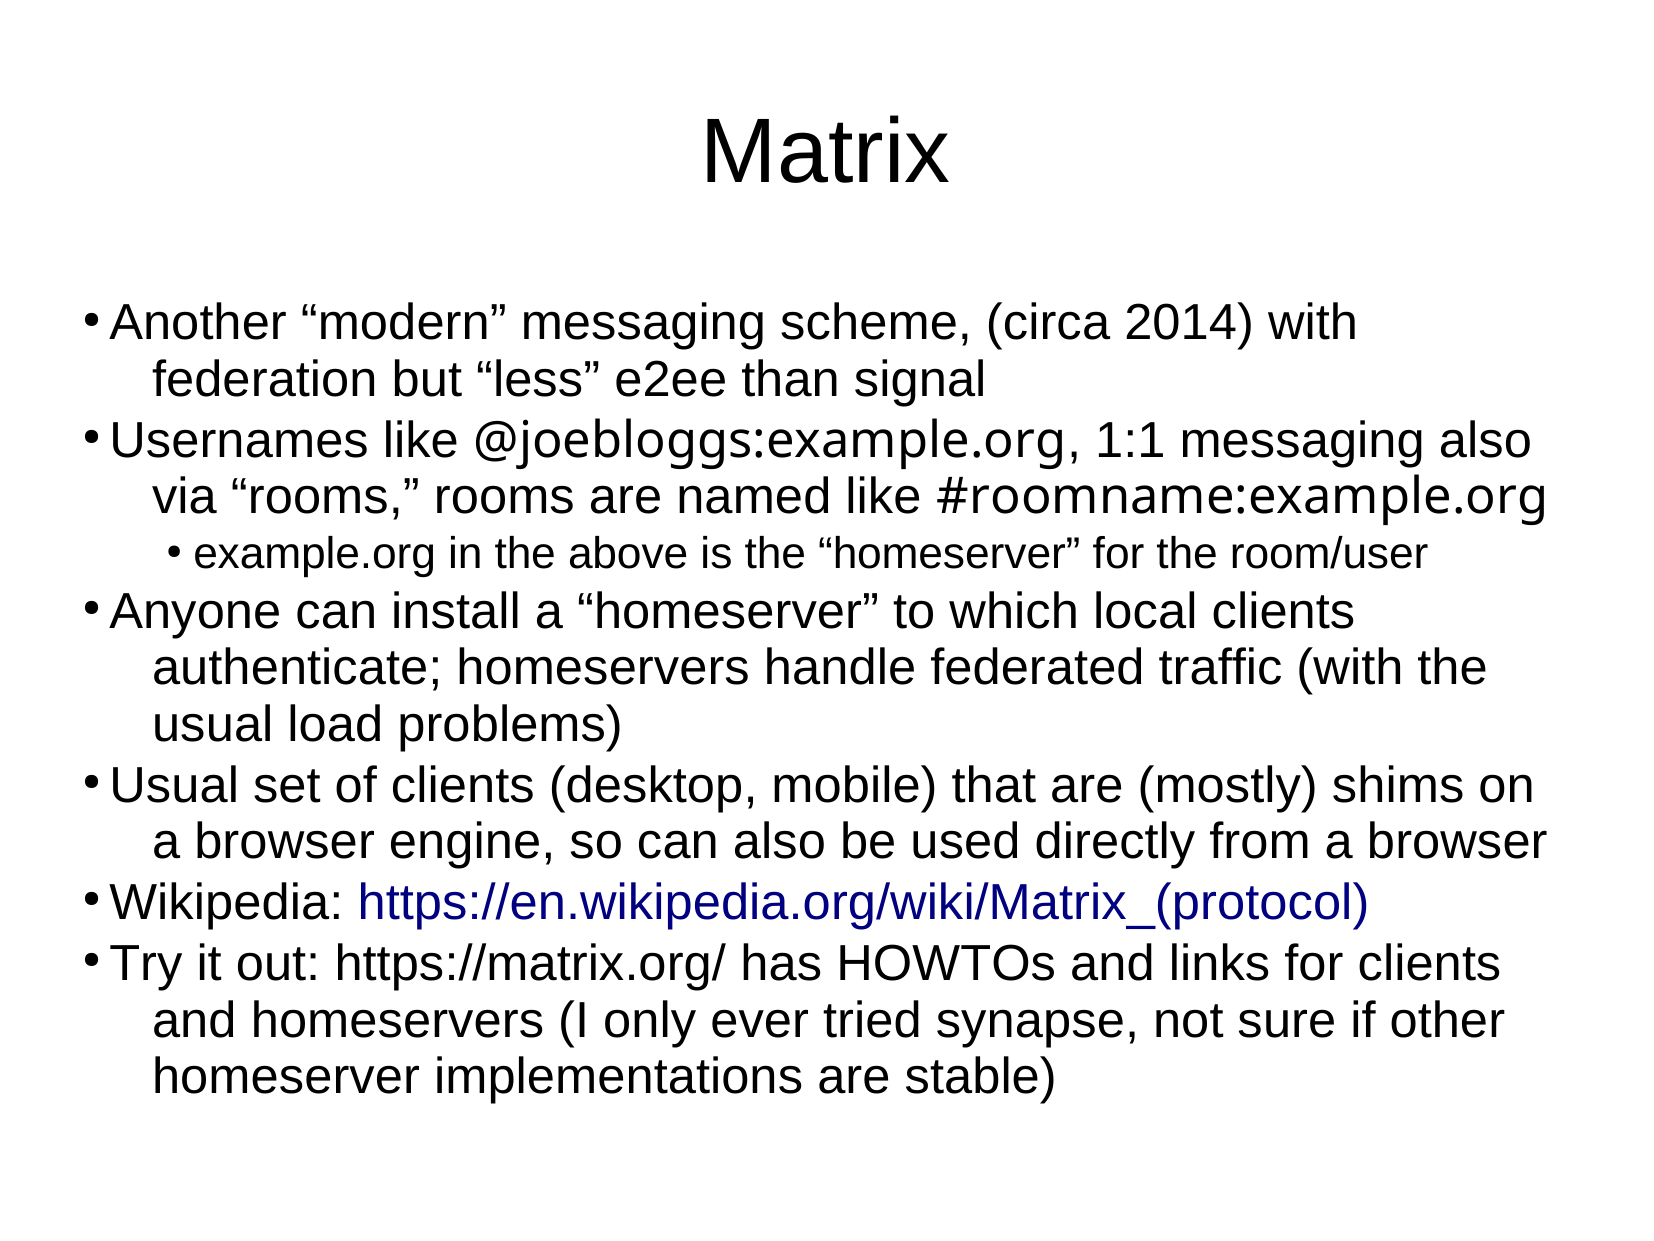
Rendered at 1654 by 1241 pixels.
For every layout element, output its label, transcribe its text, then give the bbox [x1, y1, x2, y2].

title Matrix [82, 49, 1569, 255]
list Another “modern” messaging scheme, (circa 2014) with federation but “less” e2ee than signal Usernames like @joebloggs:example.org, 1:1 messaging also via “rooms,” rooms are named like #roomname:example.org example.org in the above is the “homeserver” for the room/user Anyone can install a “homeserver” to which local clients authenticate; homeservers handle federated traffic (with the usual load problems) Usual set of clients (desktop, mobile) that are (mostly) shims on a browser engine, so can also be used directly from a browser Wikipedia: https://en.wikipedia.org/wiki/Matrix_(protocol) Try it out: https://matrix.org/ has HOWTOs and links for clients and homeservers (I only ever tried synapse, not sure if other homeserver implementations are stable) [82, 290, 1569, 1153]
